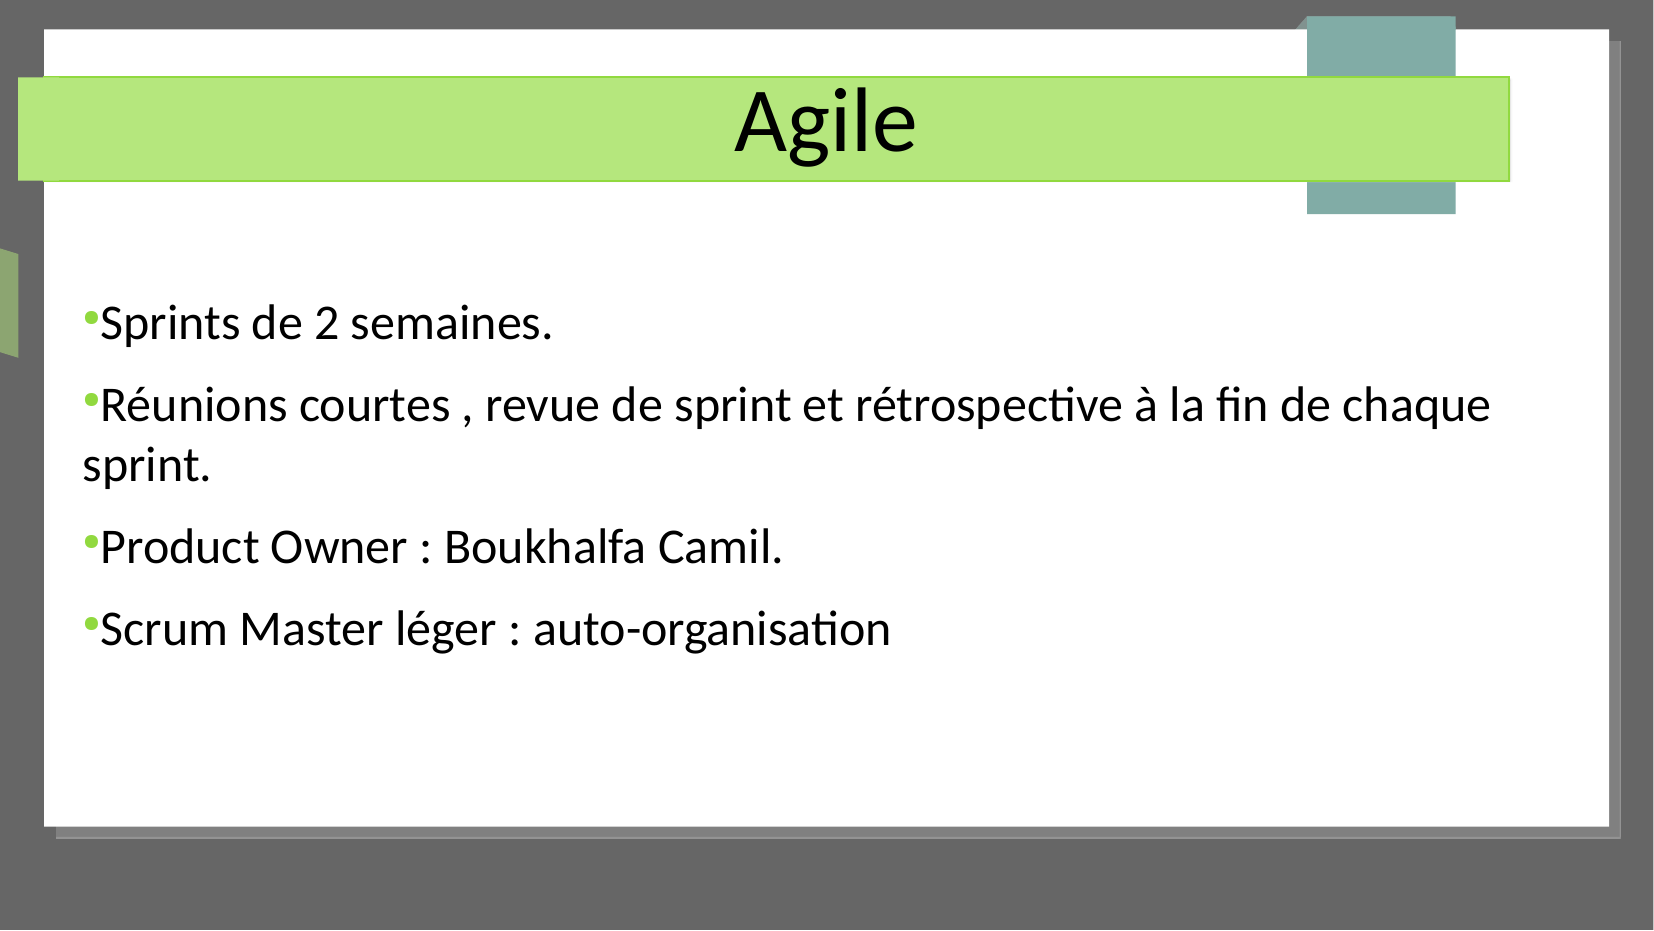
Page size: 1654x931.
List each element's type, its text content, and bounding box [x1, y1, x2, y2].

list Sprints de 2 semaines. Réunions courtes , revue de sprint et rétrospective à la fin de chaque sprint. Product Owner : Boukhalfa Camil. Scrum Master léger : auto-organisation [82, 217, 1571, 757]
title Agile [82, 37, 1571, 193]
